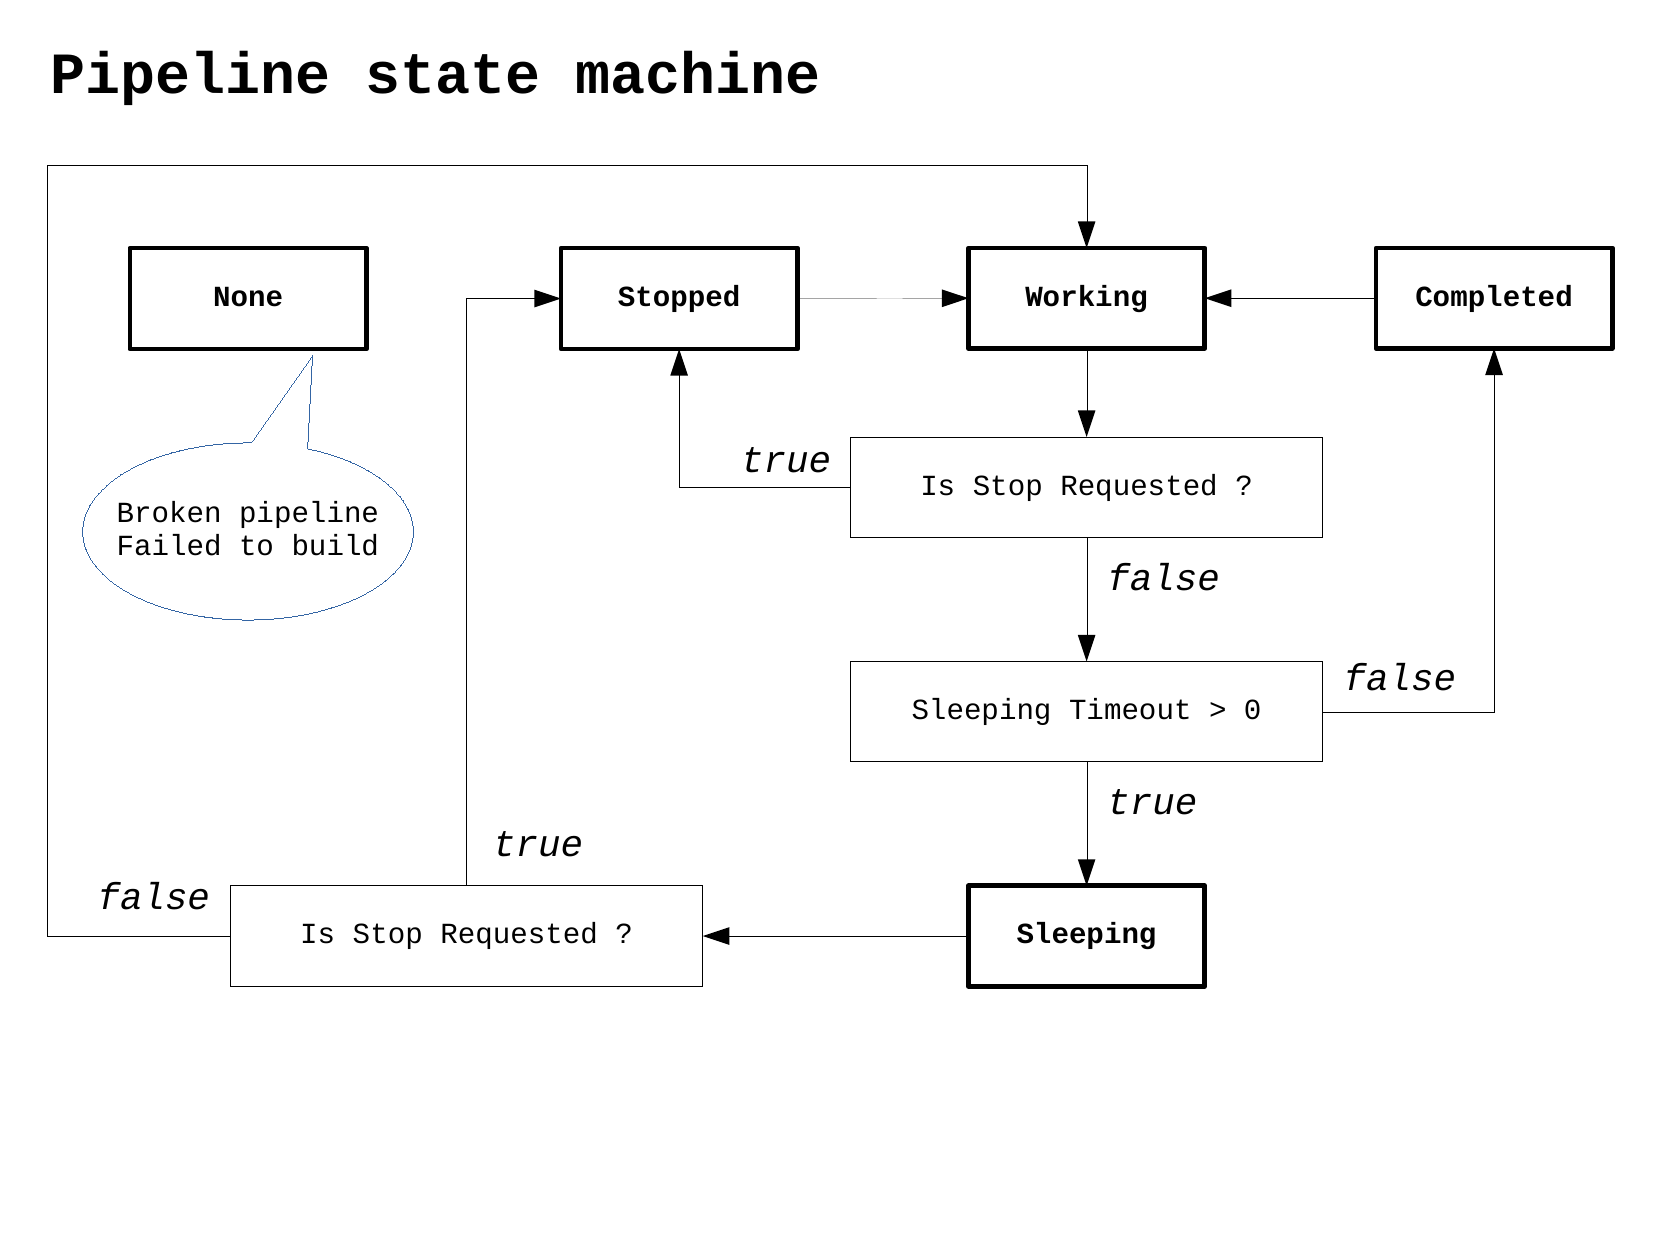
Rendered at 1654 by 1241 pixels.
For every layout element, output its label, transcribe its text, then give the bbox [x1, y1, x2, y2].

text_box false [1092, 551, 1235, 609]
text_box None [129, 248, 367, 350]
text_box Working [968, 248, 1205, 349]
text_box false [82, 870, 225, 928]
text_box Completed [1375, 248, 1613, 349]
text_box true [1092, 775, 1213, 834]
text_box Stopped [561, 248, 798, 350]
text_box true [478, 817, 598, 875]
text_box Sleeping [968, 885, 1205, 987]
text_box Is Stop Requested ? [850, 437, 1323, 538]
text_box Broken pipeline Failed to build [82, 355, 414, 621]
text_box false [1328, 652, 1471, 710]
text_box Pipeline state machine [35, 37, 836, 119]
text_box Is Stop Requested ? [230, 885, 703, 987]
text_box Sleeping Timeout > 0 [850, 661, 1323, 762]
text_box true [726, 433, 847, 491]
